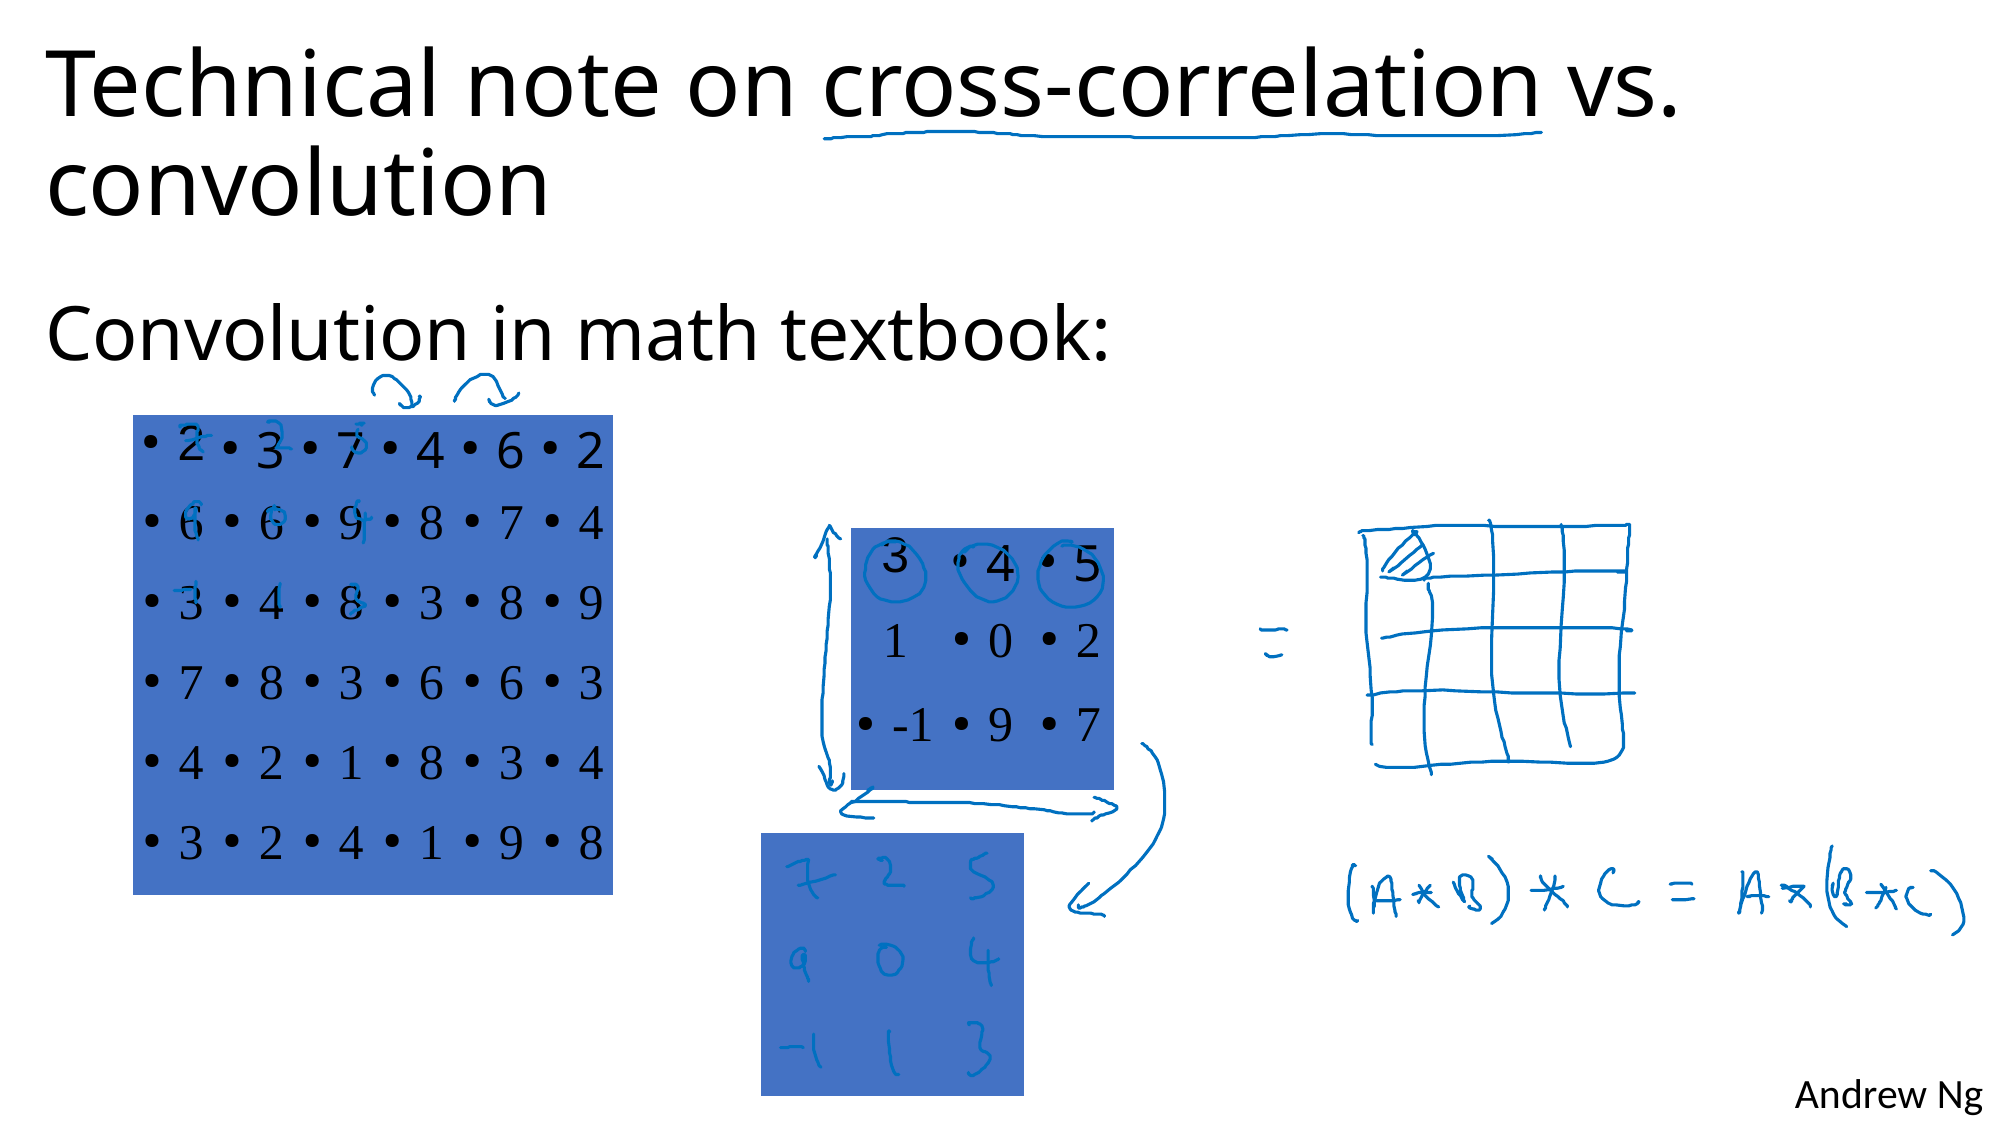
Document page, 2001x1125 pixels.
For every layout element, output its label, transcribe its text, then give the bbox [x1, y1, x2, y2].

title Technical note on cross-correlation vs. convolution [30, 29, 1756, 248]
table_cell 6 [133, 495, 170, 575]
table_cell [849, 1080, 936, 1096]
table_cell 4 [133, 735, 170, 815]
table_cell [936, 1080, 1024, 1096]
table_cell [761, 1080, 849, 1096]
table_cell 7 [133, 655, 170, 735]
picture [170, 128, 1967, 1080]
table_cell 3 [133, 575, 170, 655]
table_header 2 [133, 415, 170, 495]
text_box Convolution in math textbook: [30, 278, 170, 383]
table_cell 3 [133, 815, 170, 895]
